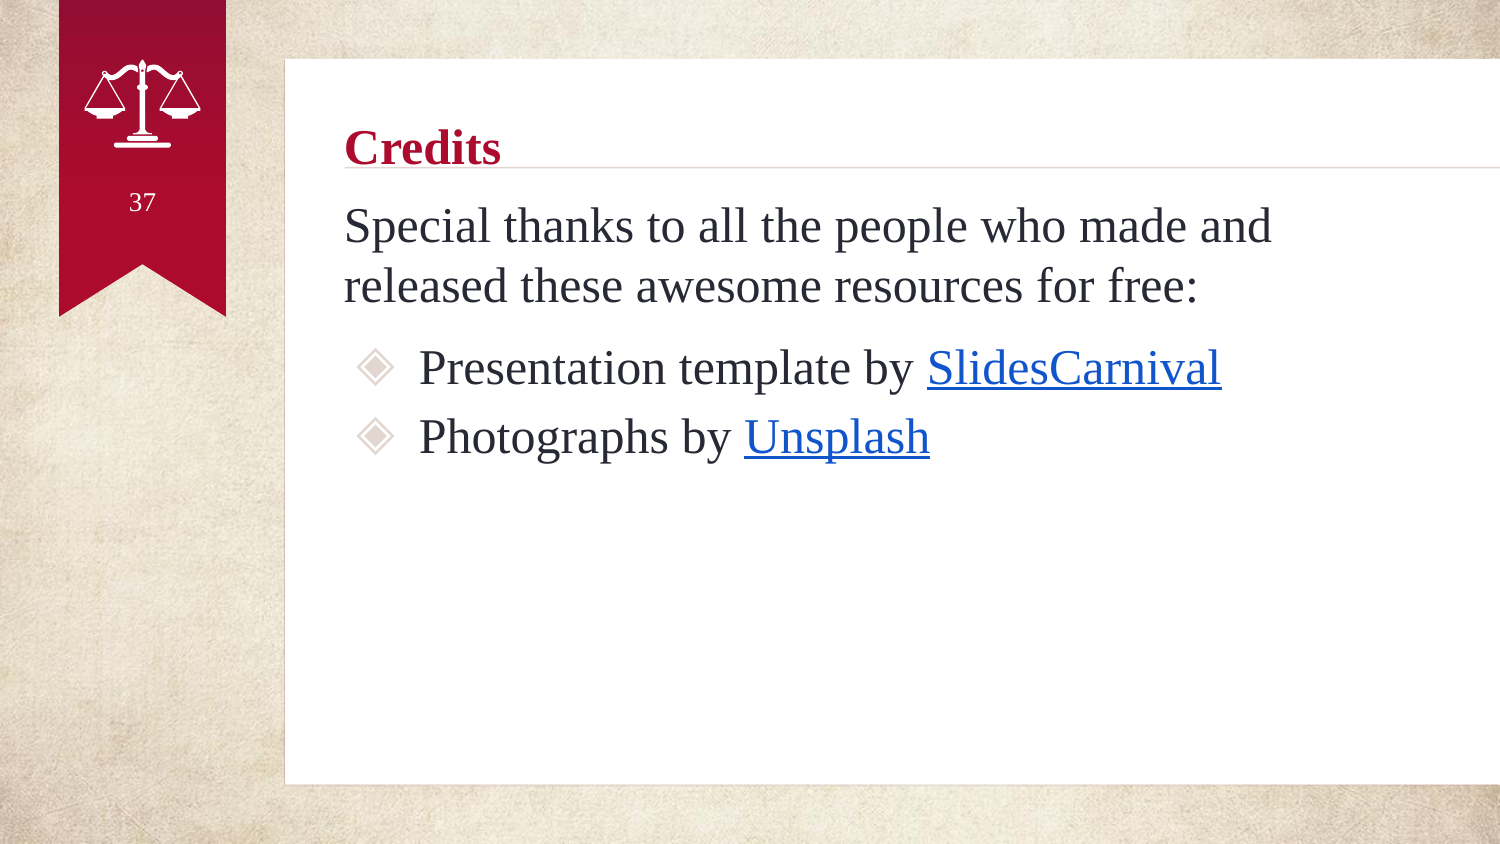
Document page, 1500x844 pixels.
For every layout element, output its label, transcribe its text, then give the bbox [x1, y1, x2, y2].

list Special thanks to all the people who made and released these awesome resources for free: Presentation template by SlidesCarnival Photographs by Unsplash [343, 192, 1441, 726]
slide_number <number> [58, 167, 226, 233]
title Credits [343, 109, 1441, 175]
picture [0, 0, 1500, 844]
